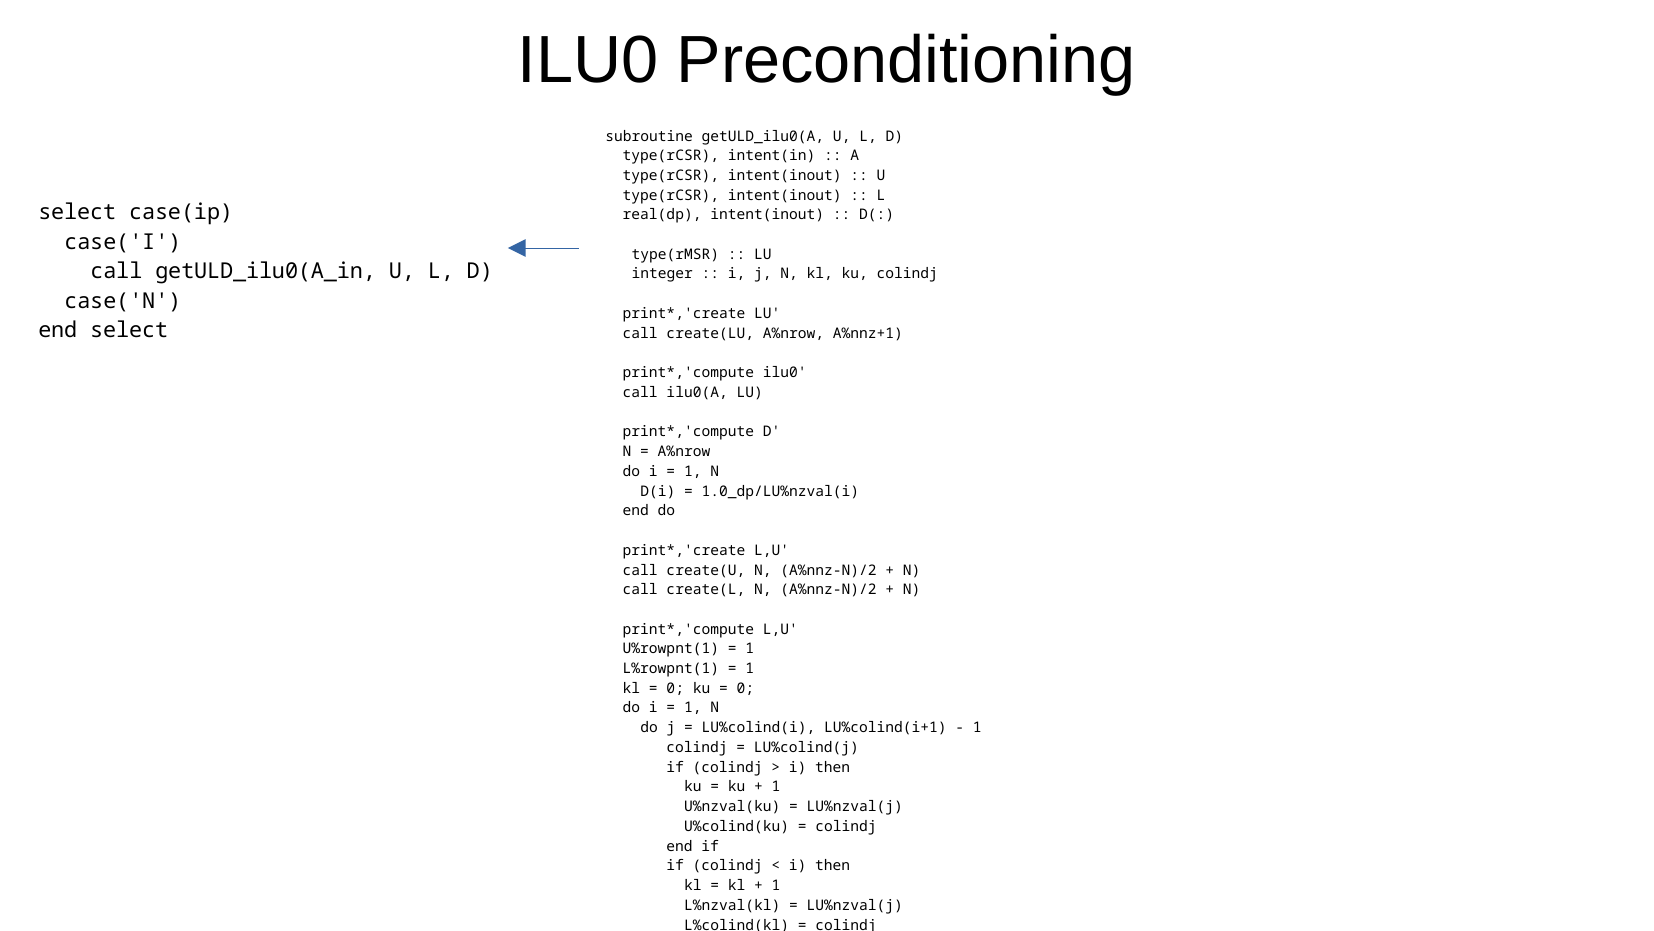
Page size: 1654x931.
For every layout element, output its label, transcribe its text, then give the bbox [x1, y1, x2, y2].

text_box subroutine getULD_ilu0(A, U, L, D) type(rCSR), intent(in) :: A type(rCSR), intent(inout) :: U type(rCSR), intent(inout) :: L real(dp), intent(inout) :: D(:) type(rMSR) :: LU integer :: i, j, N, kl, ku, colindj print*,'create LU' call create(LU, A%nrow, A%nnz+1) print*,'compute ilu0' call ilu0(A, LU) print*,'compute D' N = A%nrow do i = 1, N D(i) = 1.0_dp/LU%nzval(i) end do print*,'create L,U' call create(U, N, (A%nnz-N)/2 + N) call create(L, N, (A%nnz-N)/2 + N) print*,'compute L,U' U%rowpnt(1) = 1 L%rowpnt(1) = 1 kl = 0; ku = 0; do i = 1, N do j = LU%colind(i), LU%colind(i+1) - 1 colindj = LU%colind(j) if (colindj > i) then ku = ku + 1 U%nzval(ku) = LU%nzval(j) U%colind(ku) = colindj end if if (colindj < i) then kl = kl + 1 L%nzval(kl) = LU%nzval(j) L%colind(kl) = colindj end if end do kl = kl + 1 L%nzval(kl) = D(i) L%colind(kl) = i L%rowpnt(i+1) = kl + 1 ku = ku + 1 U%nzval(ku) = D(i) U%colind(ku) = i U%rowpnt(i+1) = ku + 1 end do end subroutine getULD_ilu0 [590, 118, 1016, 918]
text_box select case(ip) case('I') call getULD_ilu0(A_in, U, L, D) case('N') end select [23, 188, 590, 313]
title ILU0 Preconditioning [0, 1, 1654, 119]
